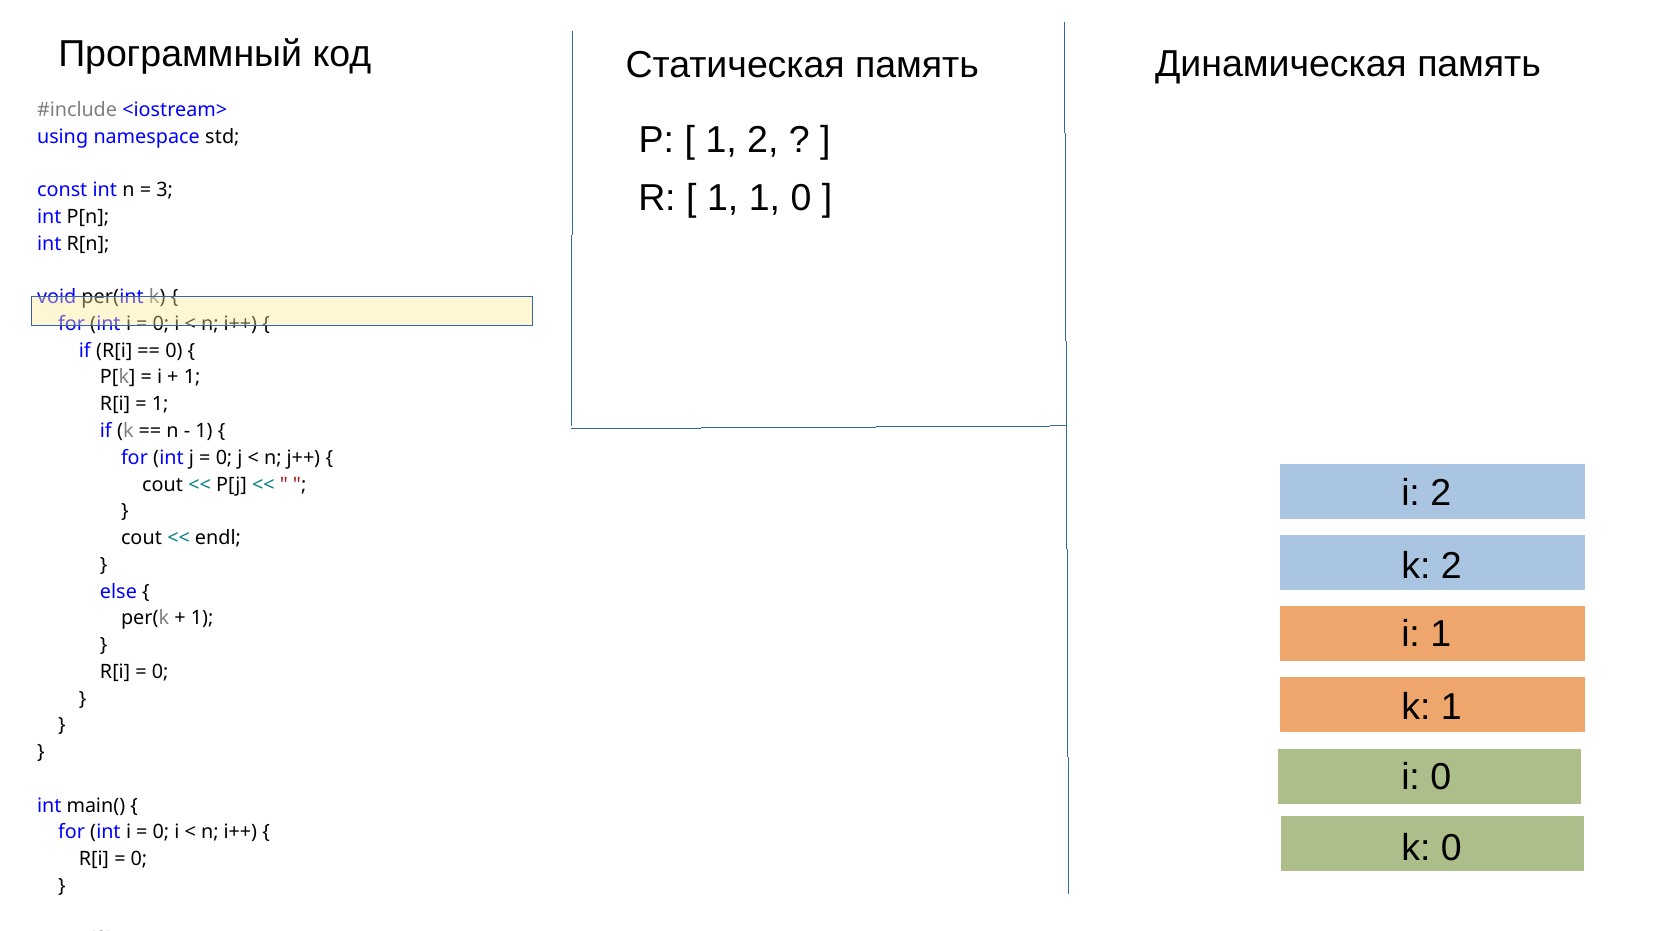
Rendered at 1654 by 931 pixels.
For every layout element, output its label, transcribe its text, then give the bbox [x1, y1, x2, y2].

text_box R: [ 1, 1, 0 ] [623, 169, 848, 227]
text_box i: 1 [1386, 605, 1467, 662]
text_box k: 1 [1386, 678, 1477, 736]
text_box k: 2 [1386, 536, 1477, 594]
text_box Программный код [43, 25, 387, 83]
text_box k: 0 [1386, 819, 1483, 876]
text_box Динамическая память [1140, 34, 1557, 92]
text_box i: 2 [1386, 464, 1467, 522]
text_box i: 0 [1386, 748, 1483, 806]
text_box [1279, 814, 1587, 874]
text_box P: [ 1, 2, ? ] [623, 111, 846, 168]
text_box [1277, 604, 1587, 664]
text_box [31, 296, 533, 326]
text_box #include <iostream> using namespace std; const int n = 3; int P[n]; int R[n]; void per(int k) { for (int i = 0; i < n; i++) { if (R[i] == 0) { P[k] = i + 1; R[i] = 1; if (k == n - 1) { for (int j = 0; j < n; j++) { cout << P[j] << " "; } cout << endl; } else { per(k + 1); } R[i] = 0; } } } int main() { for (int i = 0; i < n; i++) { R[i] = 0; } per(0); return 0; } [22, 88, 570, 907]
text_box [1277, 674, 1587, 734]
text_box [1277, 533, 1587, 593]
text_box [1276, 746, 1584, 806]
text_box Статическая память [610, 35, 995, 93]
text_box [1277, 462, 1587, 522]
